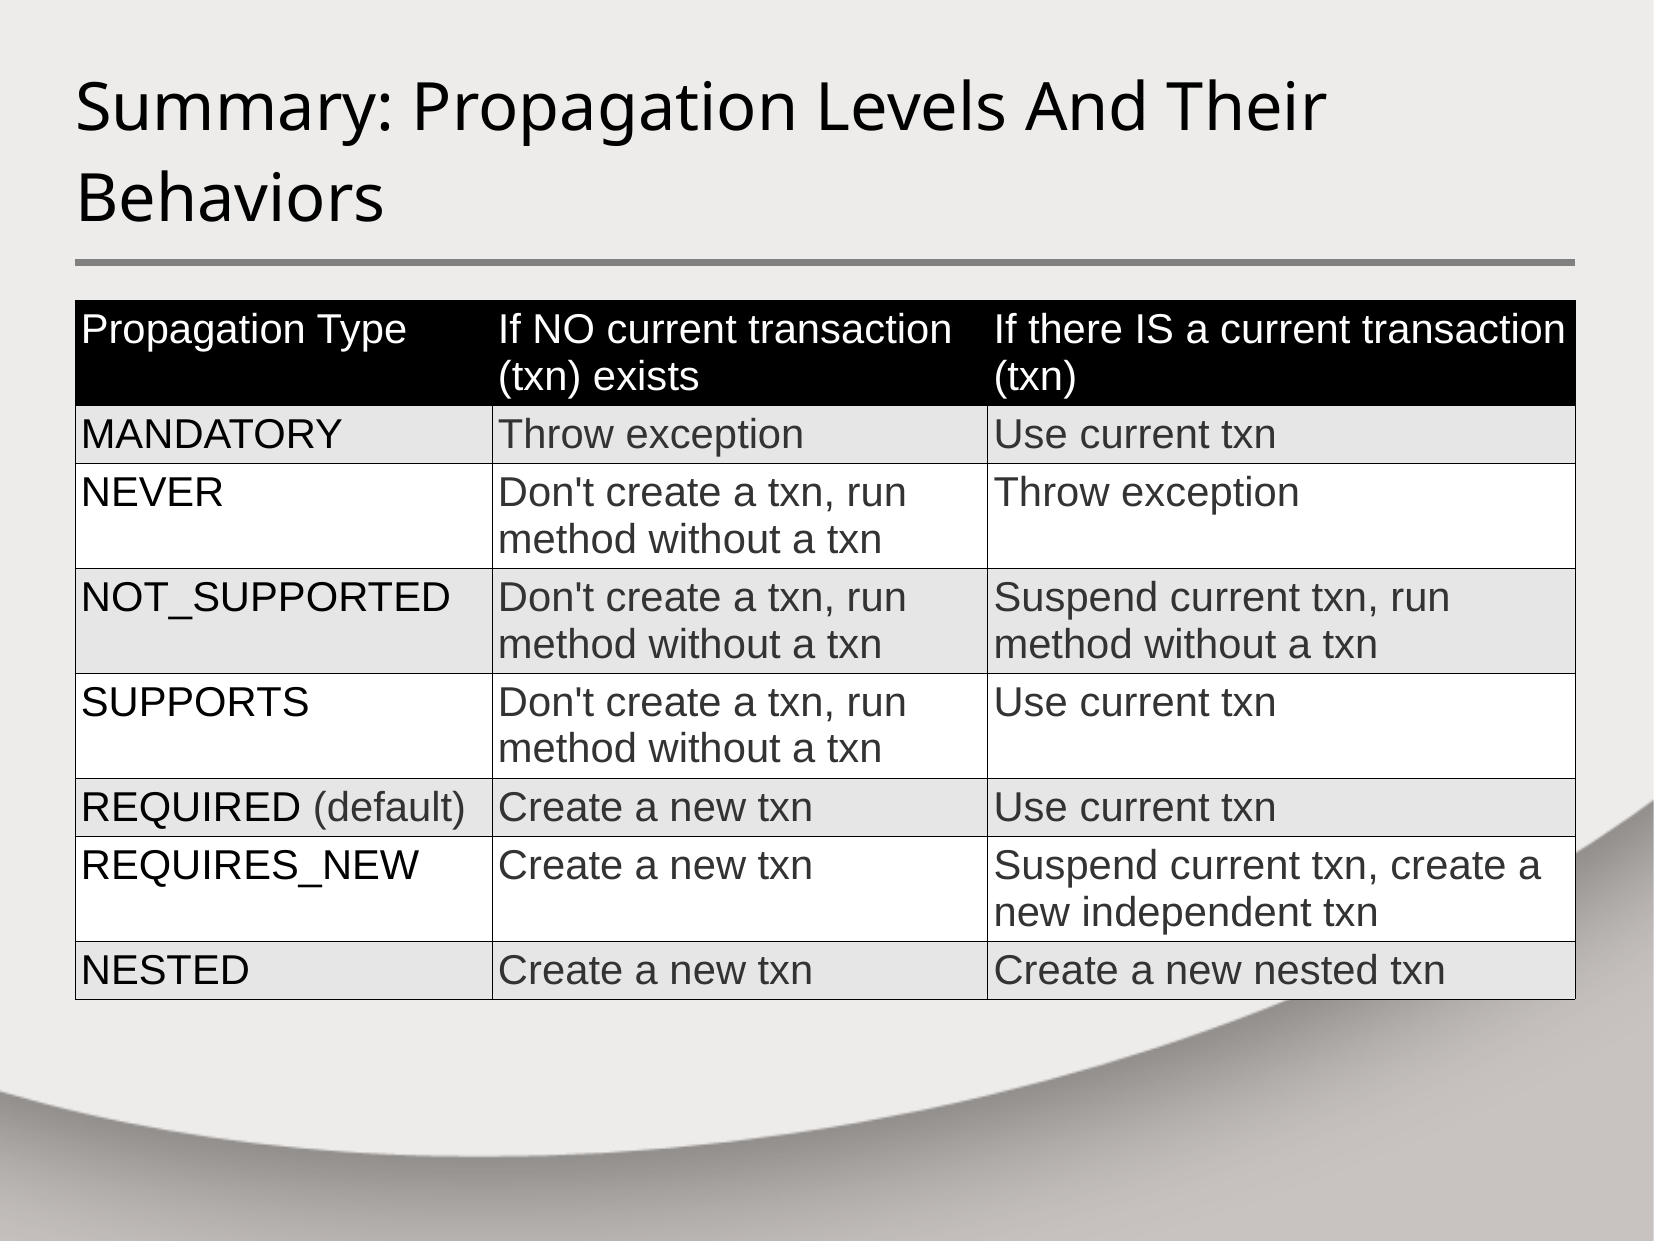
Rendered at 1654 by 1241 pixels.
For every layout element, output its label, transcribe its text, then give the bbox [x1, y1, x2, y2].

table_cell REQUIRED (default) [76, 779, 492, 836]
table_header Propagation Type [76, 301, 492, 405]
table_cell NEVER [76, 464, 492, 568]
table_cell Suspend current txn, run method without a txn [988, 569, 1575, 673]
table_cell SUPPORTS [76, 674, 492, 778]
picture [0, 0, 1654, 1241]
table_cell Use current txn [988, 779, 1575, 836]
table_cell Throw exception [988, 464, 1575, 568]
table_cell Create a new txn [493, 942, 987, 999]
table_cell Throw exception [493, 406, 987, 463]
table_header If NO current transaction (txn) exists [493, 301, 987, 405]
table_cell Use current txn [988, 674, 1575, 778]
table_cell Create a new txn [493, 779, 987, 836]
table_cell Don't create a txn, run method without a txn [493, 569, 987, 673]
table_cell Don't create a txn, run method without a txn [493, 464, 987, 568]
table_cell MANDATORY [76, 406, 492, 463]
table_cell Create a new nested txn [988, 942, 1575, 999]
table_cell Use current txn [988, 406, 1575, 463]
table_cell NESTED [76, 942, 492, 999]
title Summary: Propagation Levels And Their Behaviors [75, 75, 1576, 226]
table_cell REQUIRES_NEW [76, 837, 492, 941]
table_cell Suspend current txn, create a new independent txn [988, 837, 1575, 941]
table_cell Create a new txn [493, 837, 987, 941]
table_cell Don't create a txn, run method without a txn [493, 674, 987, 778]
table_cell NOT_SUPPORTED [76, 569, 492, 673]
table_header If there IS a current transaction (txn) [988, 301, 1575, 405]
